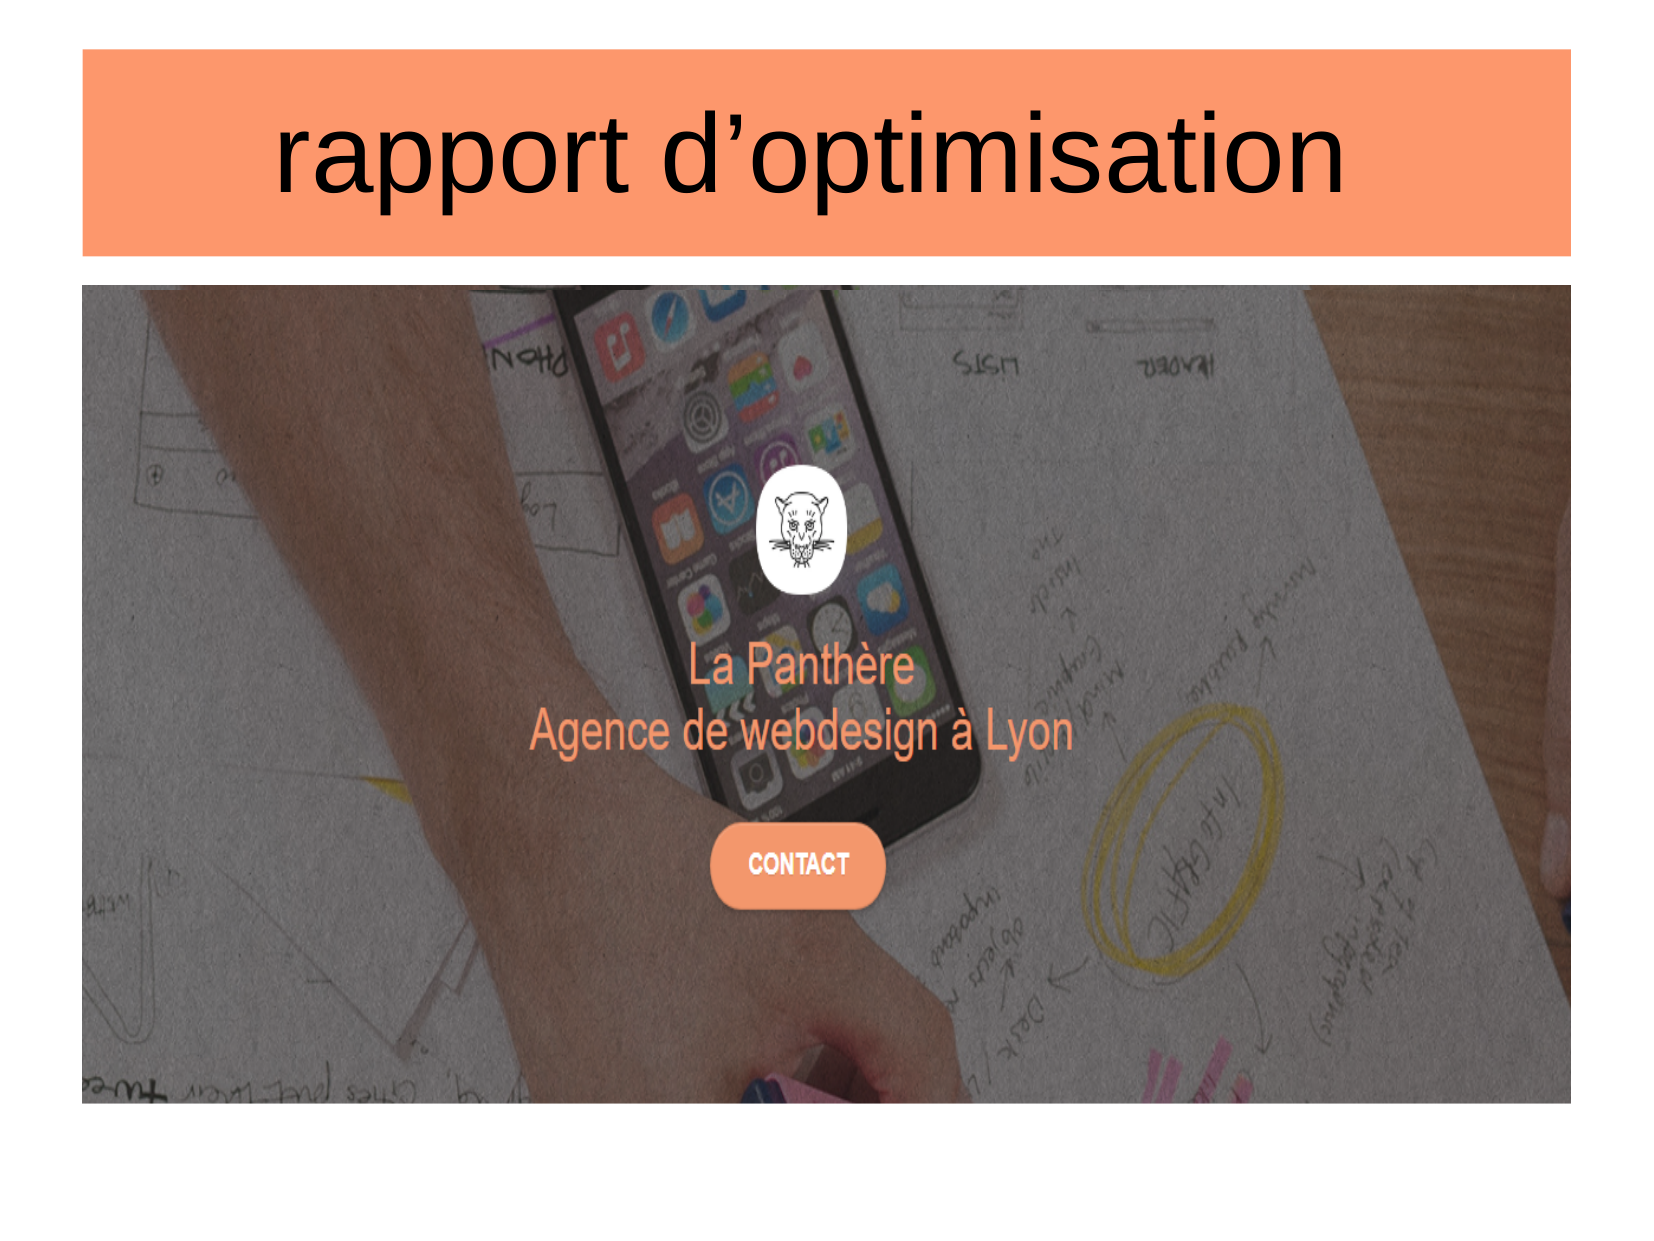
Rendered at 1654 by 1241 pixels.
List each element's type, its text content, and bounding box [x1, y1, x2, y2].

title rapport d’optimisation [82, 49, 1571, 257]
picture [82, 285, 1571, 1109]
